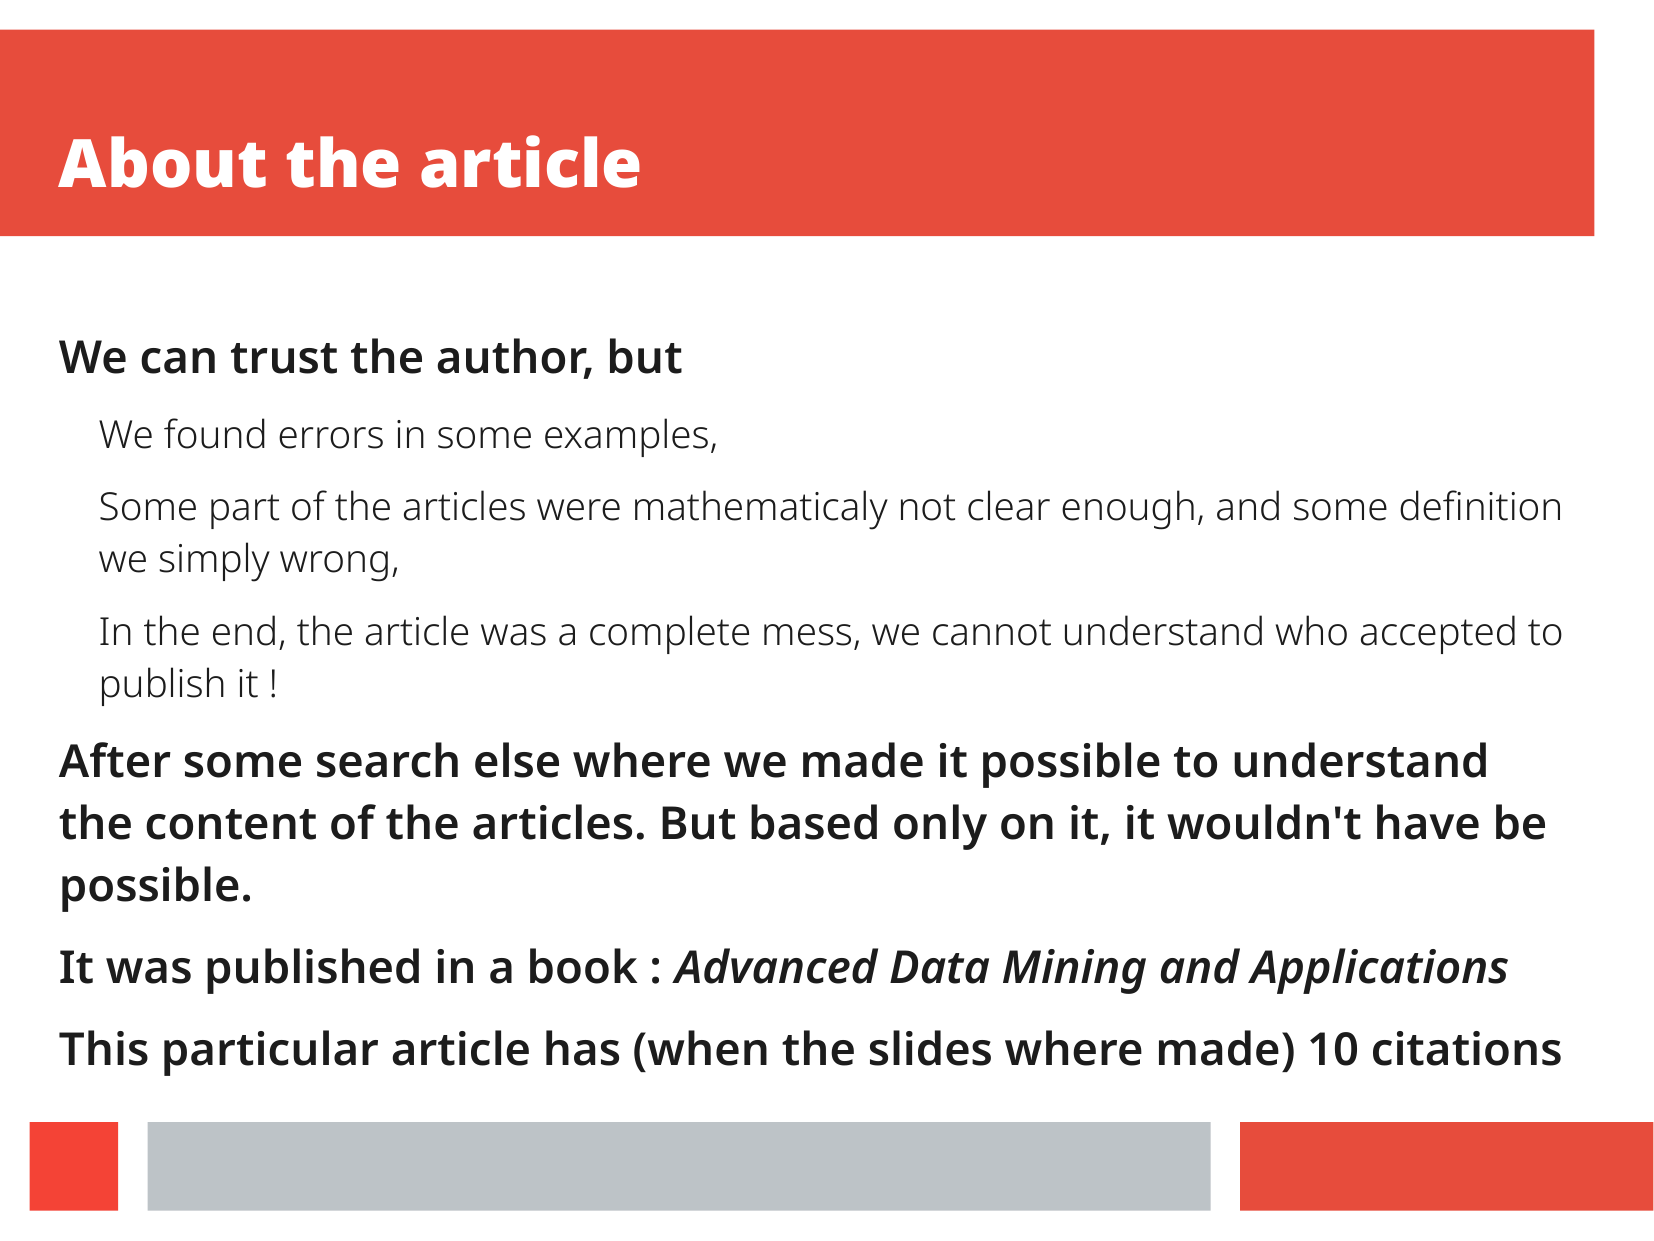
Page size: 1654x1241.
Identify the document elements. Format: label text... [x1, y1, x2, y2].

list We can trust the author, but We found errors in some examples, Some part of the articles were mathematicaly not clear enough, and some definition we simply wrong, In the end, the article was a complete mess, we cannot understand who accepted to publish it ! After some search else where we made it possible to understand the content of the articles. But based only on it, it wouldn't have be possible. It was published in a book : Advanced Data Mining and Applications This particular article has (when the slides where made) 10 citations [59, 324, 1565, 1093]
title About the article [59, 59, 1595, 207]
